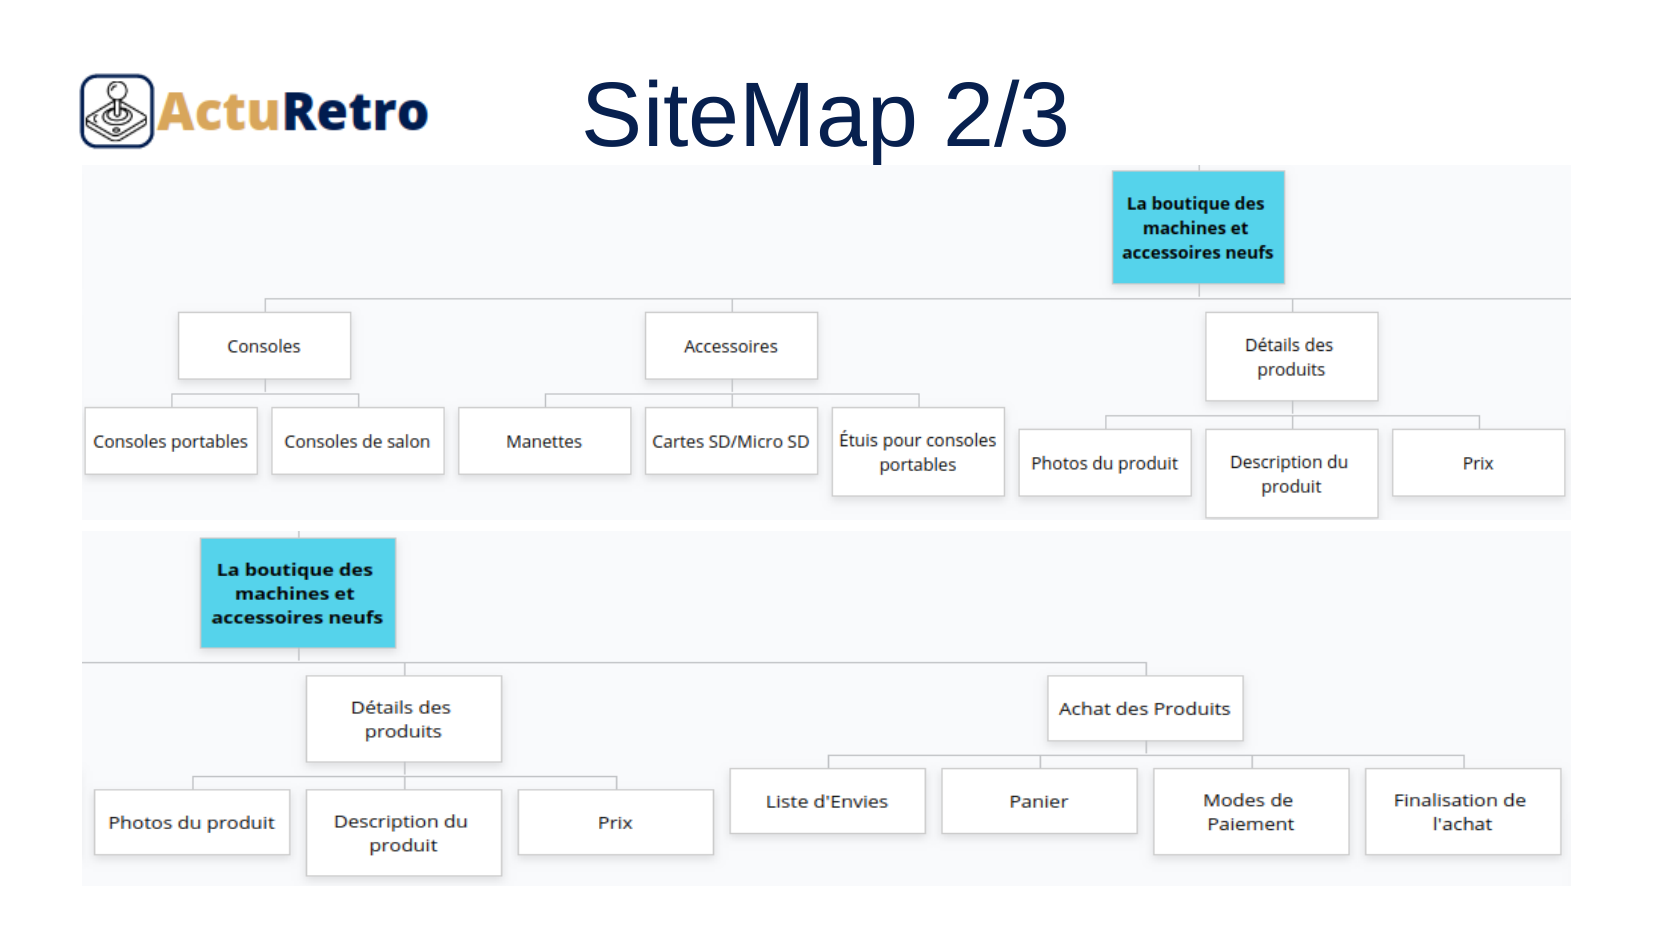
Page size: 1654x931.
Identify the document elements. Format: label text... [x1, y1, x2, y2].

picture [75, 69, 434, 154]
title SiteMap 2/3 [82, 37, 1571, 165]
picture [82, 165, 1571, 520]
picture [82, 531, 1571, 886]
